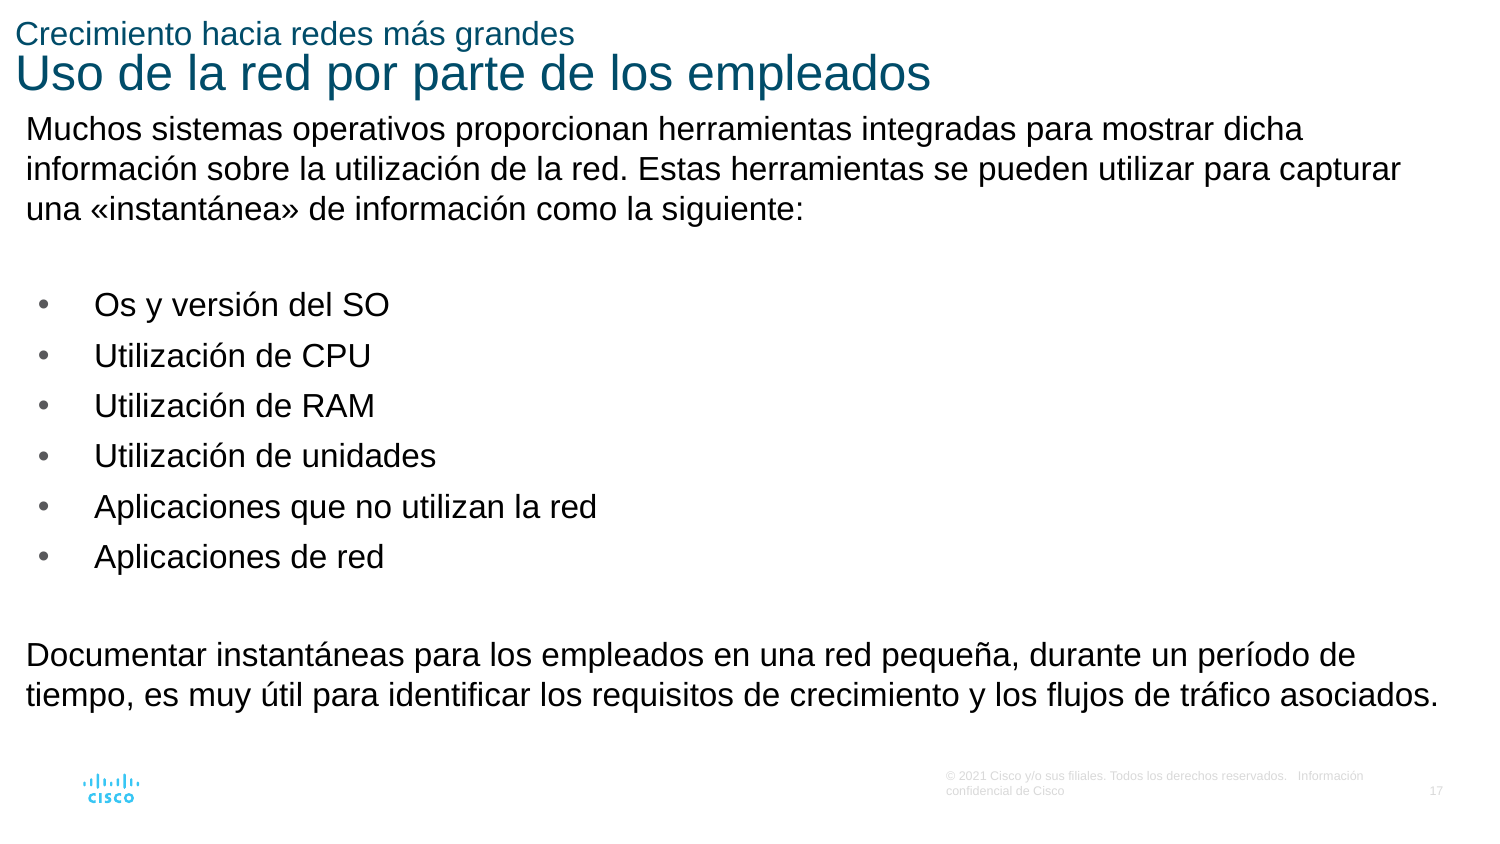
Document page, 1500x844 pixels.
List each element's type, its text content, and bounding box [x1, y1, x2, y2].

title Crecimiento hacia redes más grandes Uso de la red por parte de los empleados [0, 0, 1369, 121]
list Muchos sistemas operativos proporcionan herramientas integradas para mostrar dicha información sobre la utilización de la red. Estas herramientas se pueden utilizar para capturar una «instantánea» de información como la siguiente: Os y versión del SO Utilización de CPU Utilización de RAM Utilización de unidades Aplicaciones que no utilizan la red Aplicaciones de red Documentar instantáneas para los empleados en una red pequeña, durante un período de tiempo, es muy útil para identificar los requisitos de crecimiento y los flujos de tráfico asociados. [10, 99, 1483, 772]
